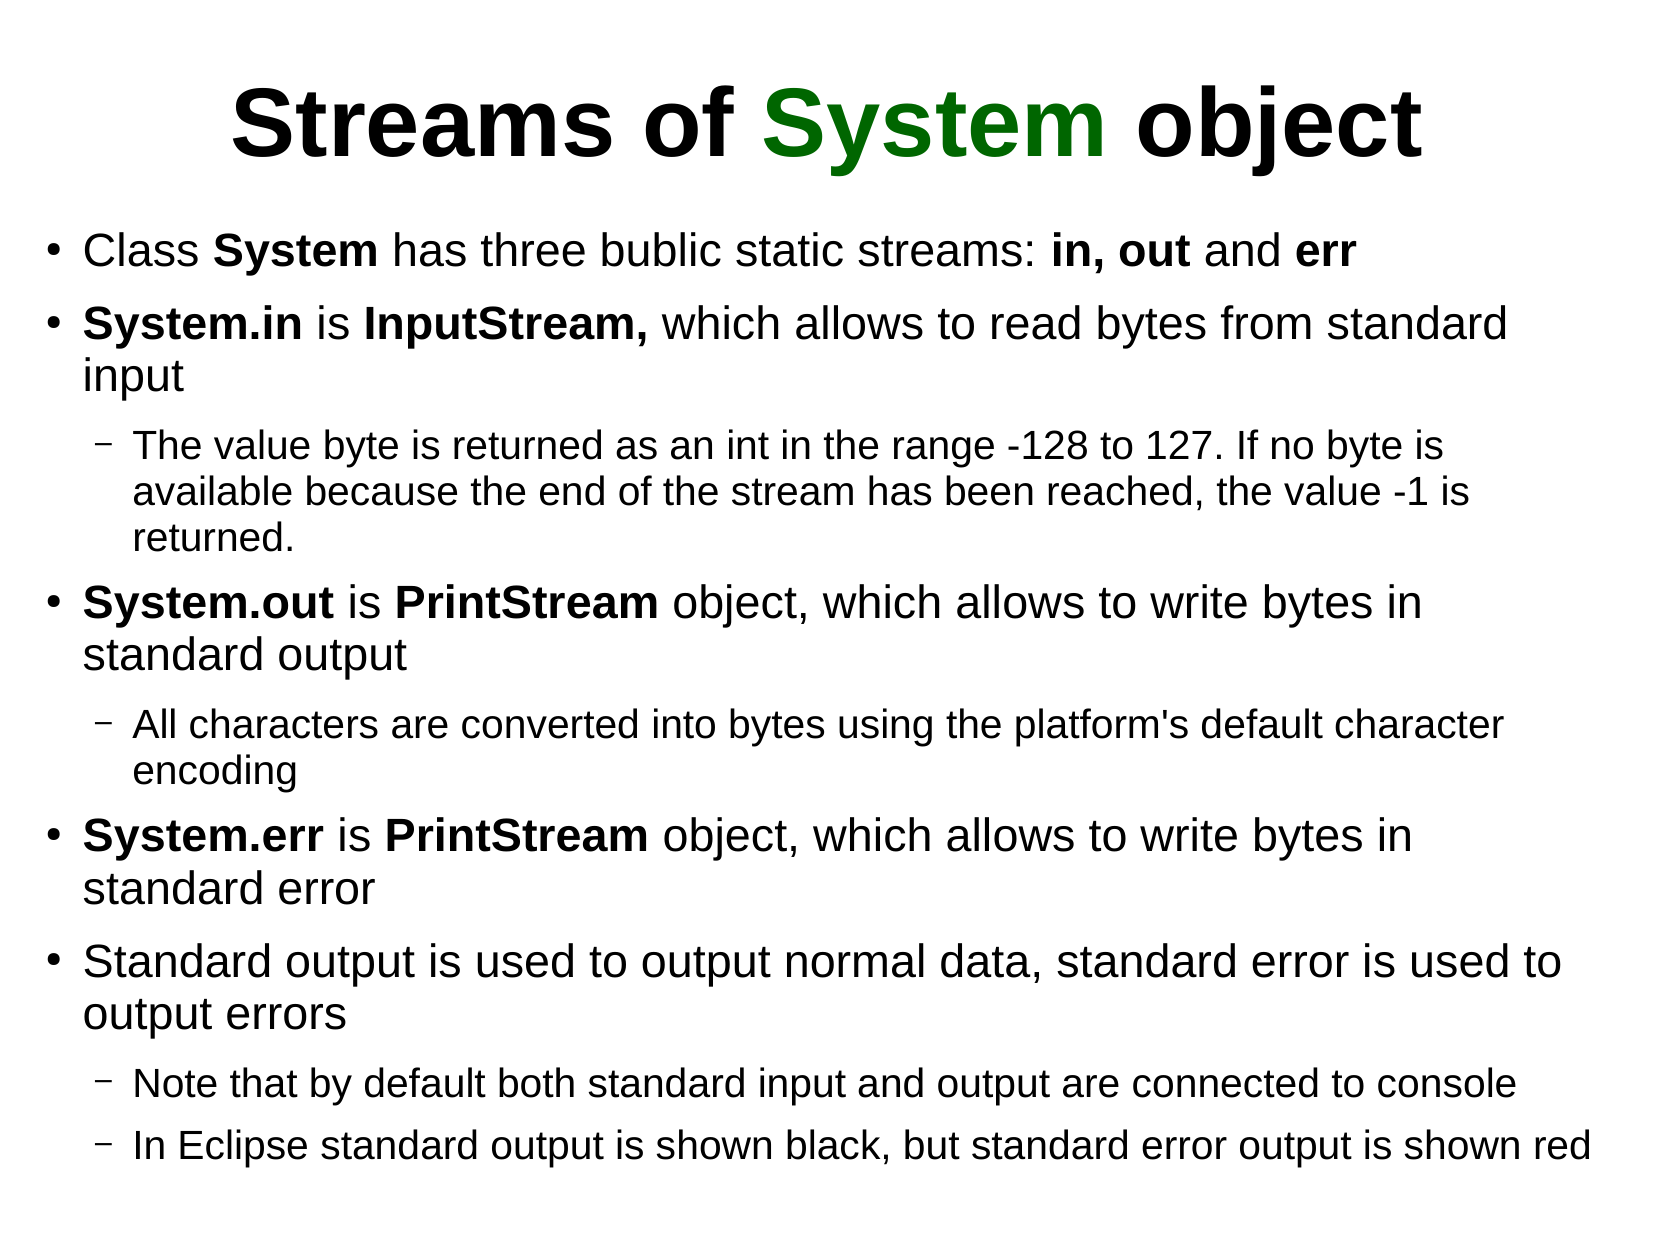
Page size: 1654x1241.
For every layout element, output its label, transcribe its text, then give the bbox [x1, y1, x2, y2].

title Streams of System object [82, 49, 1571, 196]
list Class System has three bublic static streams: in, out and err System.in is InputStream, which allows to read bytes from standard input The value byte is returned as an int in the range -128 to 127. If no byte is available because the end of the stream has been reached, the value -1 is returned. System.out is PrintStream object, which allows to write bytes in standard output All characters are converted into bytes using the platform's default character encoding System.err is PrintStream object, which allows to write bytes in standard error Standard output is used to output normal data, standard error is used to output errors Note that by default both standard input and output are connected to console In Eclipse standard output is shown black, but standard error output is shown red [33, 224, 1607, 1182]
